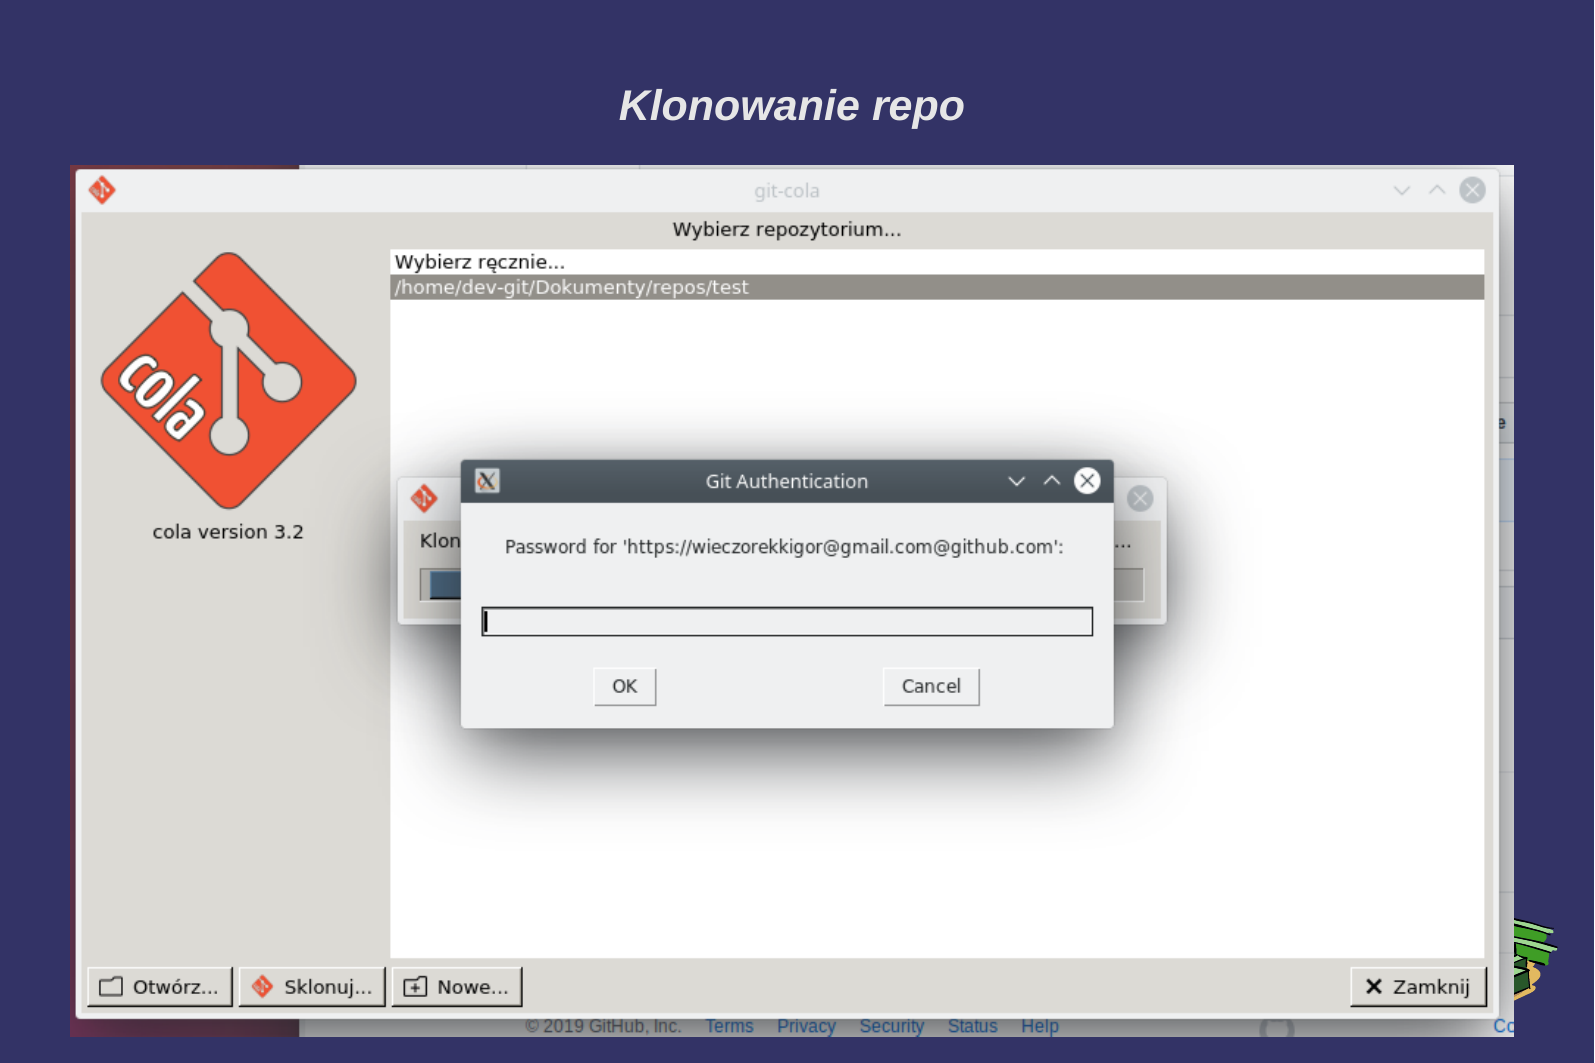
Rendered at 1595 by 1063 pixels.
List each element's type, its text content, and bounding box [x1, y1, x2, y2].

picture [70, 165, 1514, 1037]
title Klonowanie repo [117, 16, 1479, 165]
